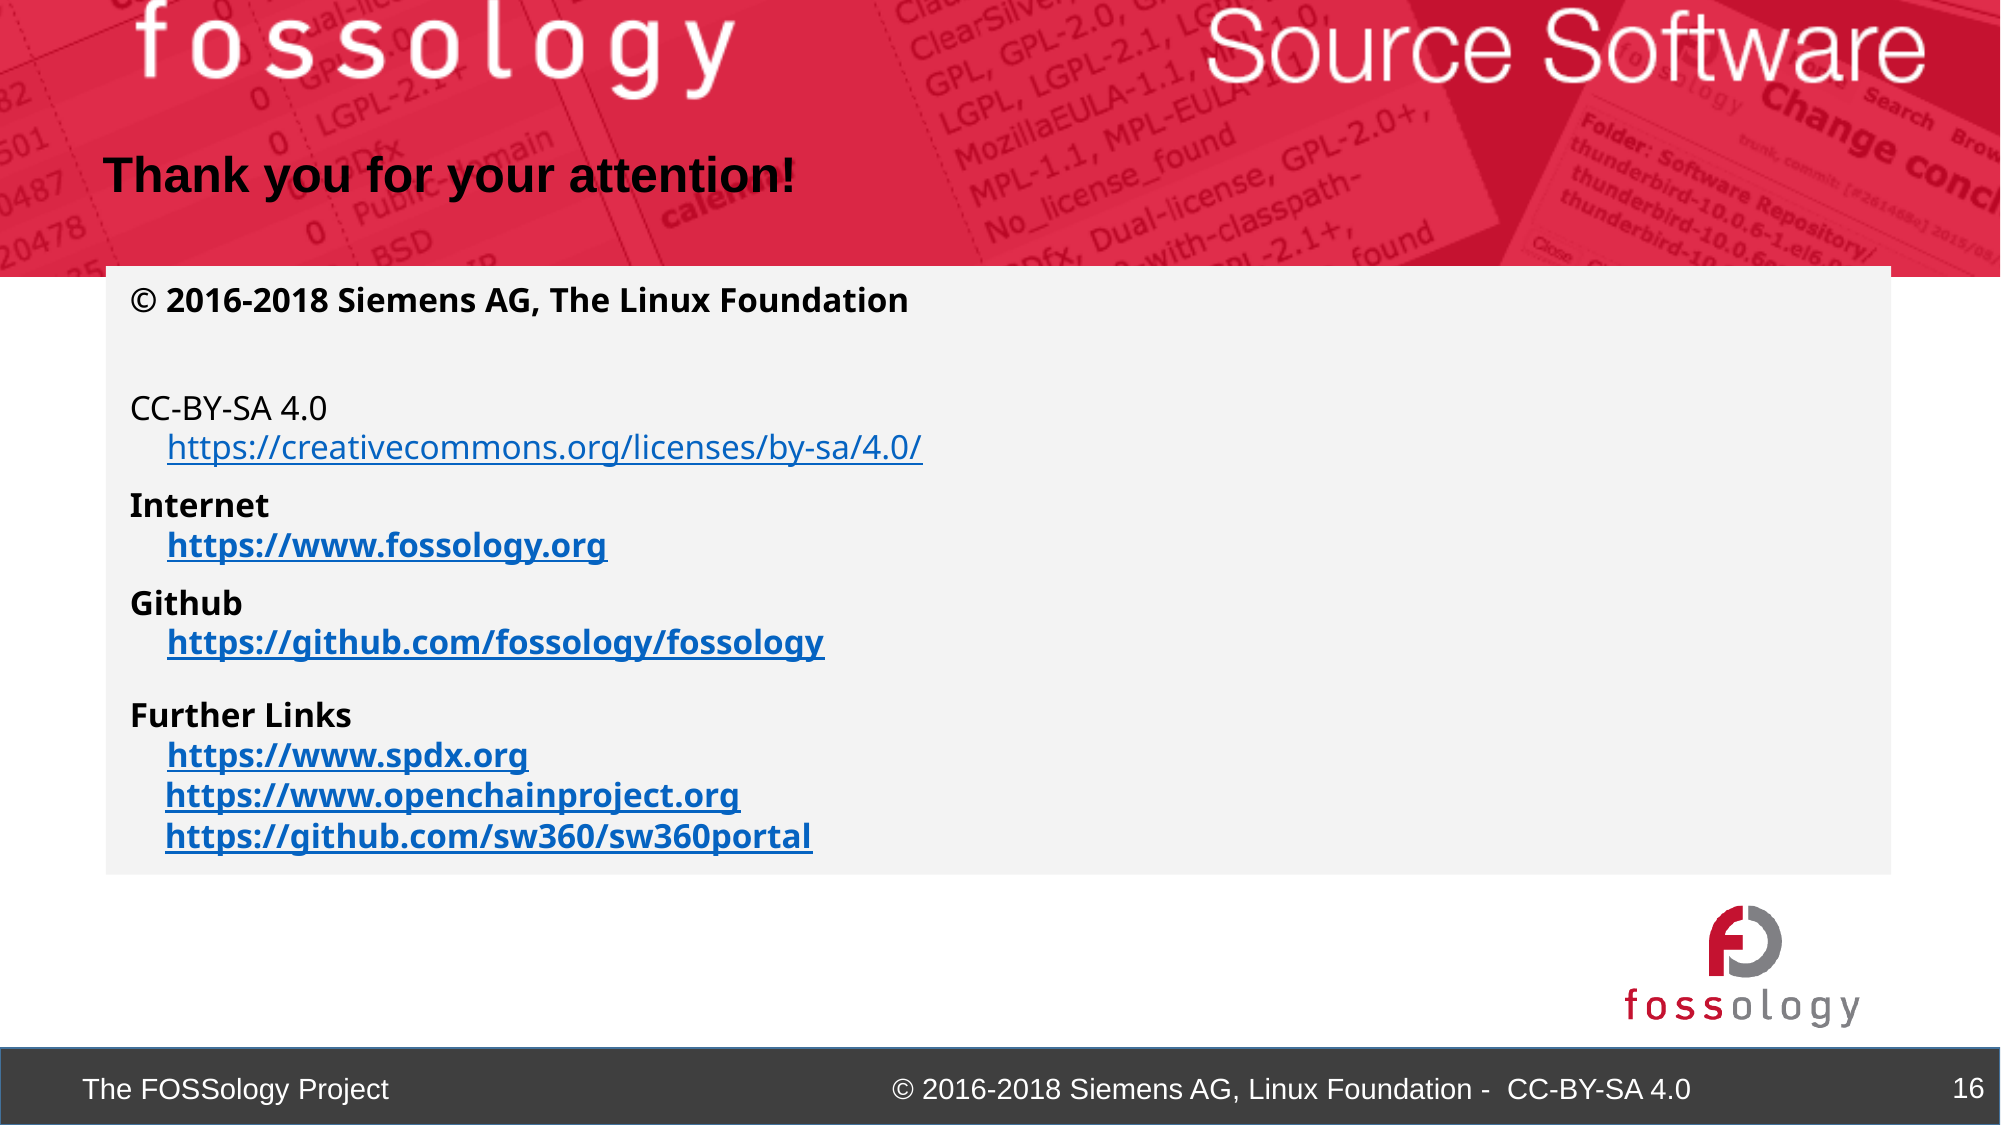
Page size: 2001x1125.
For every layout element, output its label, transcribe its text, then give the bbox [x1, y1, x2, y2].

picture [1621, 901, 1863, 1031]
text_box Thank you for your attention! [0, 33, 2000, 241]
picture [0, 0, 2001, 277]
text_box © 2016-2018 Siemens AG, The Linux Foundation CC-BY-SA 4.0 https://creativecommons.org/licenses/by-sa/4.0/ Internet https://www.fossology.org Github https://github.com/fossology/fossology Further Links https://www.spdx.org https://www.openchainproject.org https://github.com/sw360/sw360portal [105, 266, 1892, 875]
